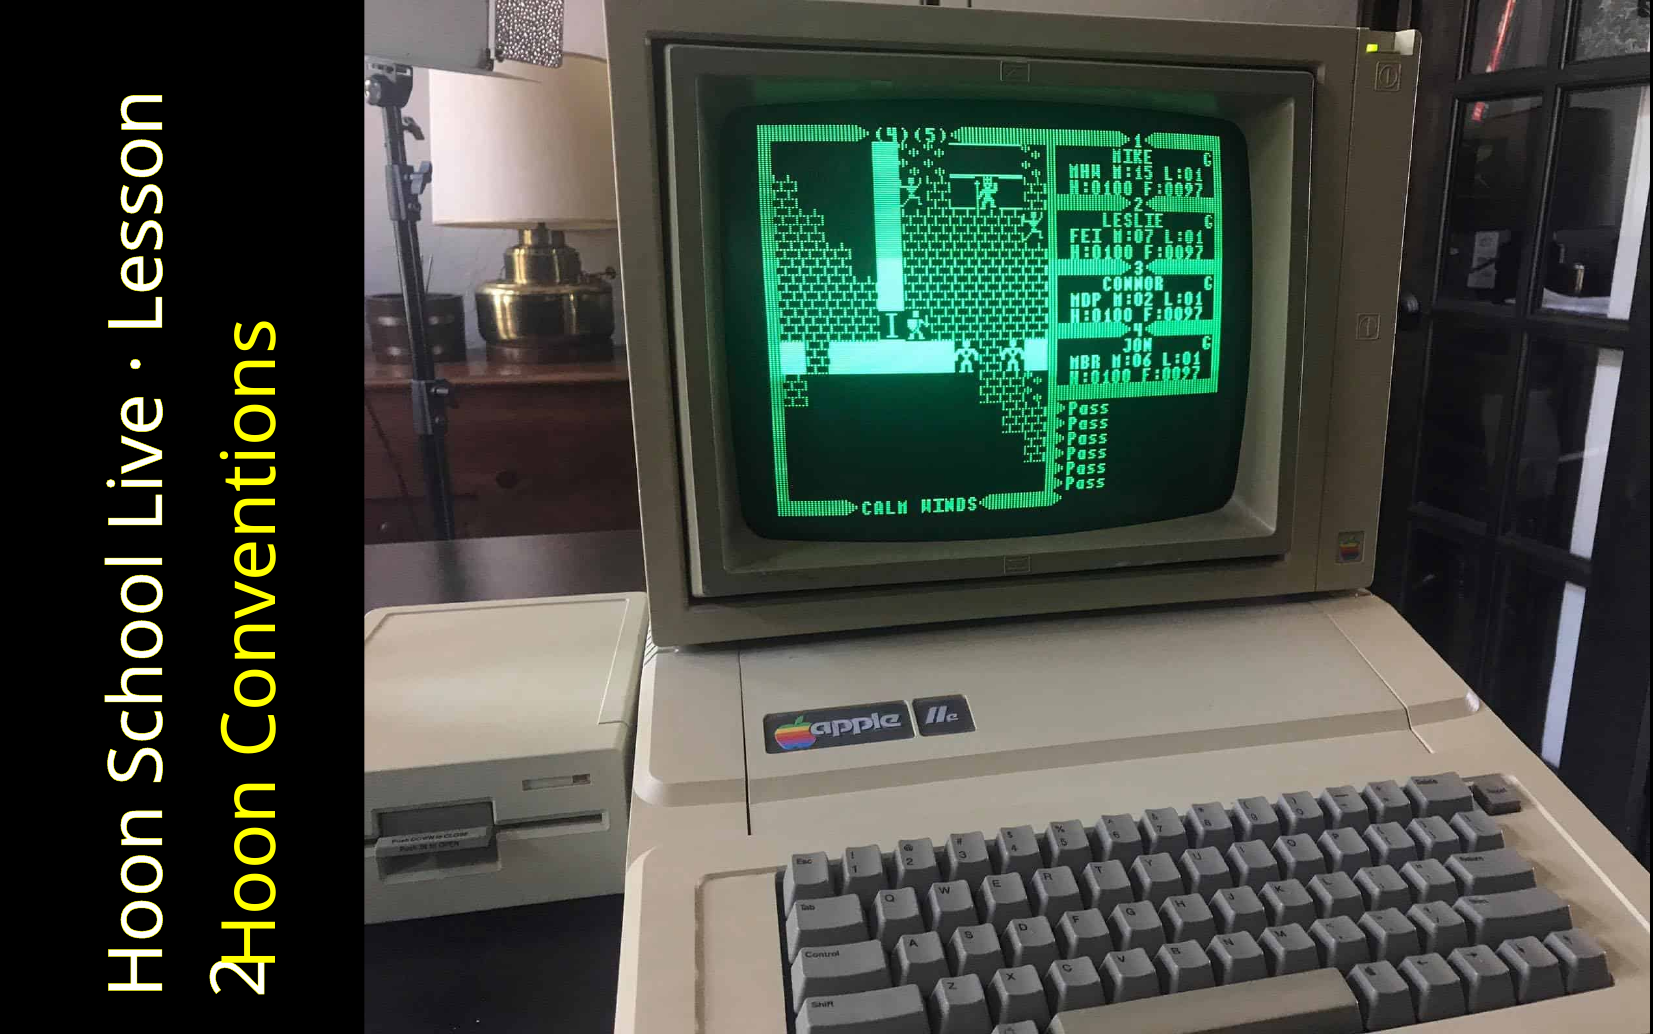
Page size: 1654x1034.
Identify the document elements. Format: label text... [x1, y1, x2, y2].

picture [364, 0, 1651, 1034]
text_box Hoon School Live · Lesson 2 [74, 30, 168, 1013]
text_box Hoon Conventions [187, 75, 281, 986]
